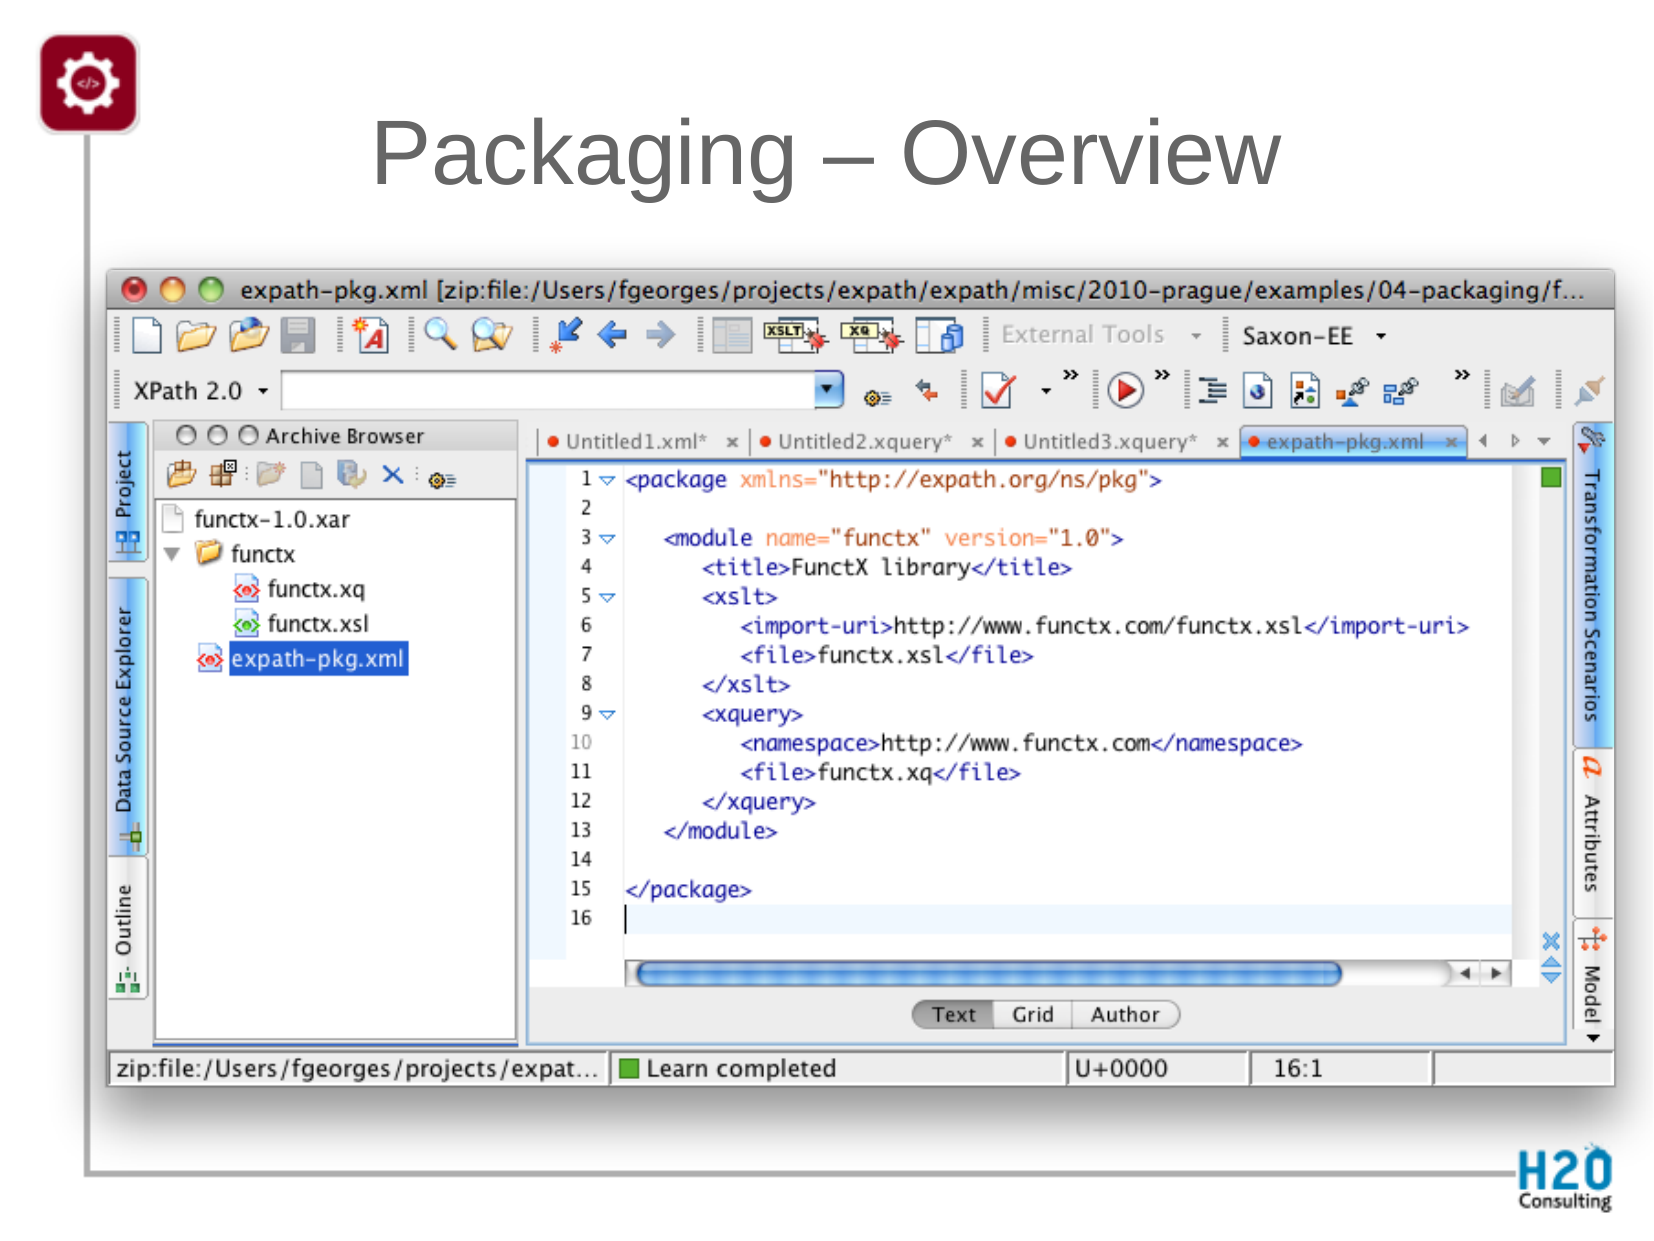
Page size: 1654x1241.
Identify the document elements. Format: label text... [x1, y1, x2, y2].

title Packaging – Overview [82, 56, 1571, 224]
picture [0, 0, 1654, 1241]
